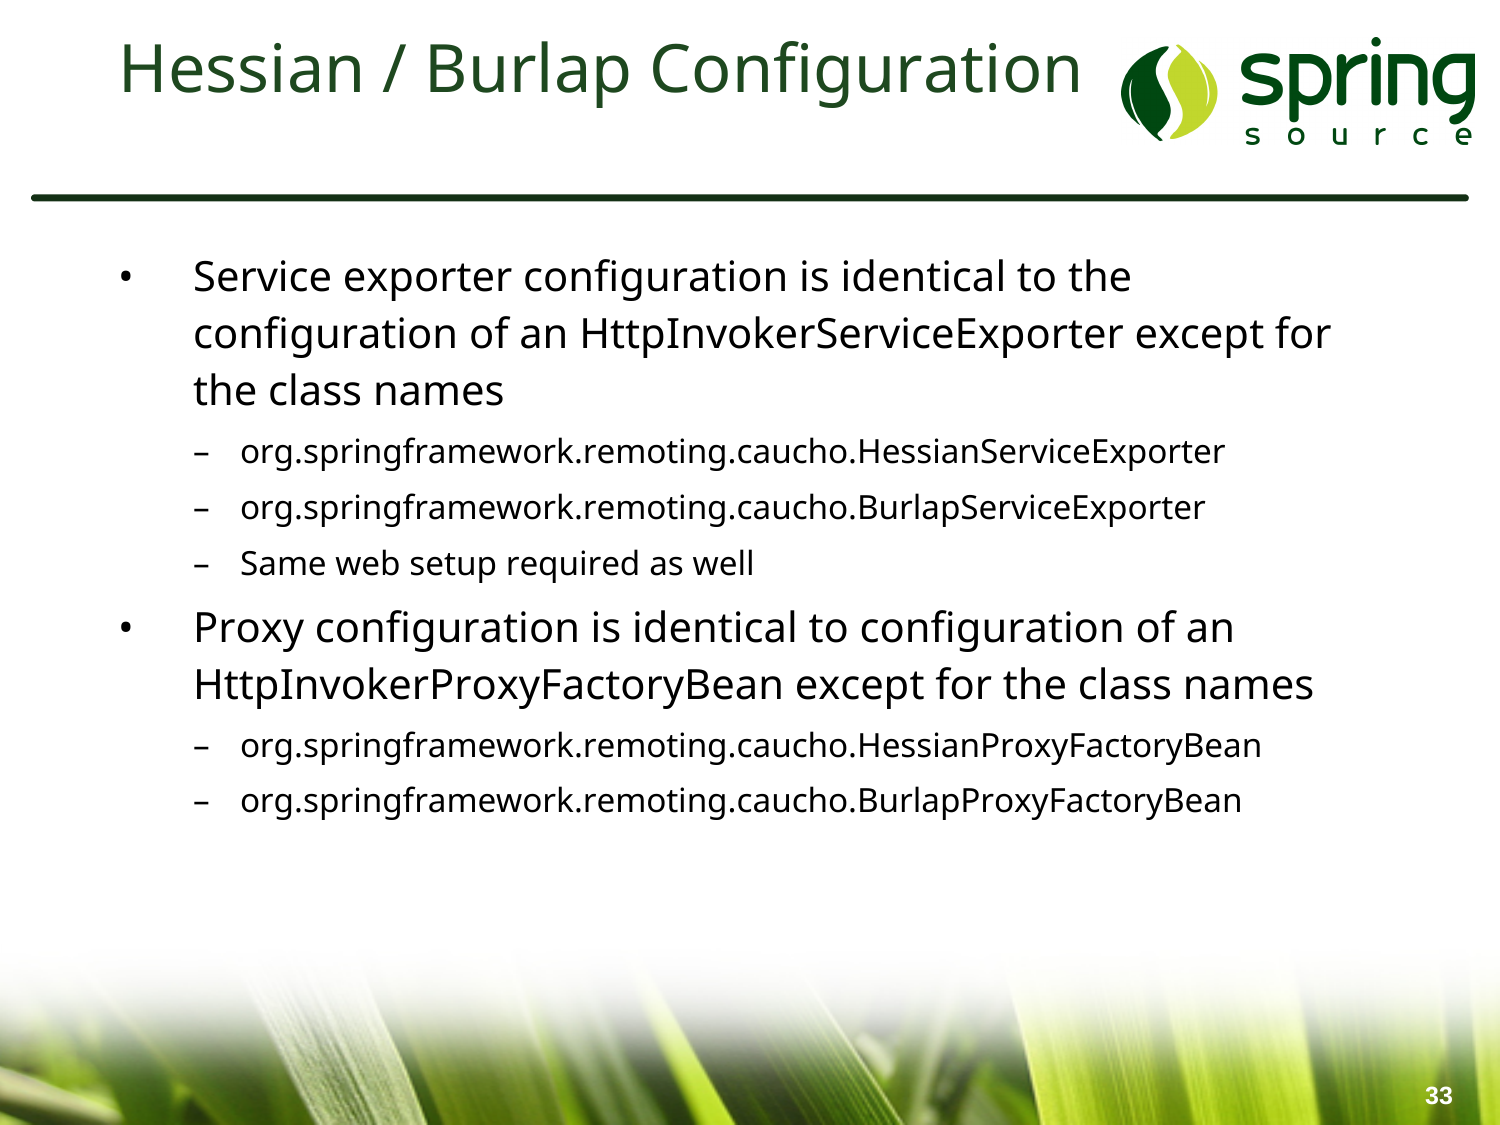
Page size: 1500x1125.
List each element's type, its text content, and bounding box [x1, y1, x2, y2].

picture [1136, 37, 1475, 145]
list Service exporter configuration is identical to the configuration of an HttpInvokerServiceExporter except for the class names org.springframework.remoting.caucho.HessianServiceExporter org.springframework.remoting.caucho.BurlapServiceExporter Same web setup required as well Proxy configuration is identical to configuration of an HttpInvokerProxyFactoryBean except for the class names org.springframework.remoting.caucho.HessianProxyFactoryBean org.springframework.remoting.caucho.BurlapProxyFactoryBean [103, 239, 1394, 903]
picture [0, 944, 1500, 1125]
title Hessian / Burlap Configuration [103, 13, 1136, 191]
